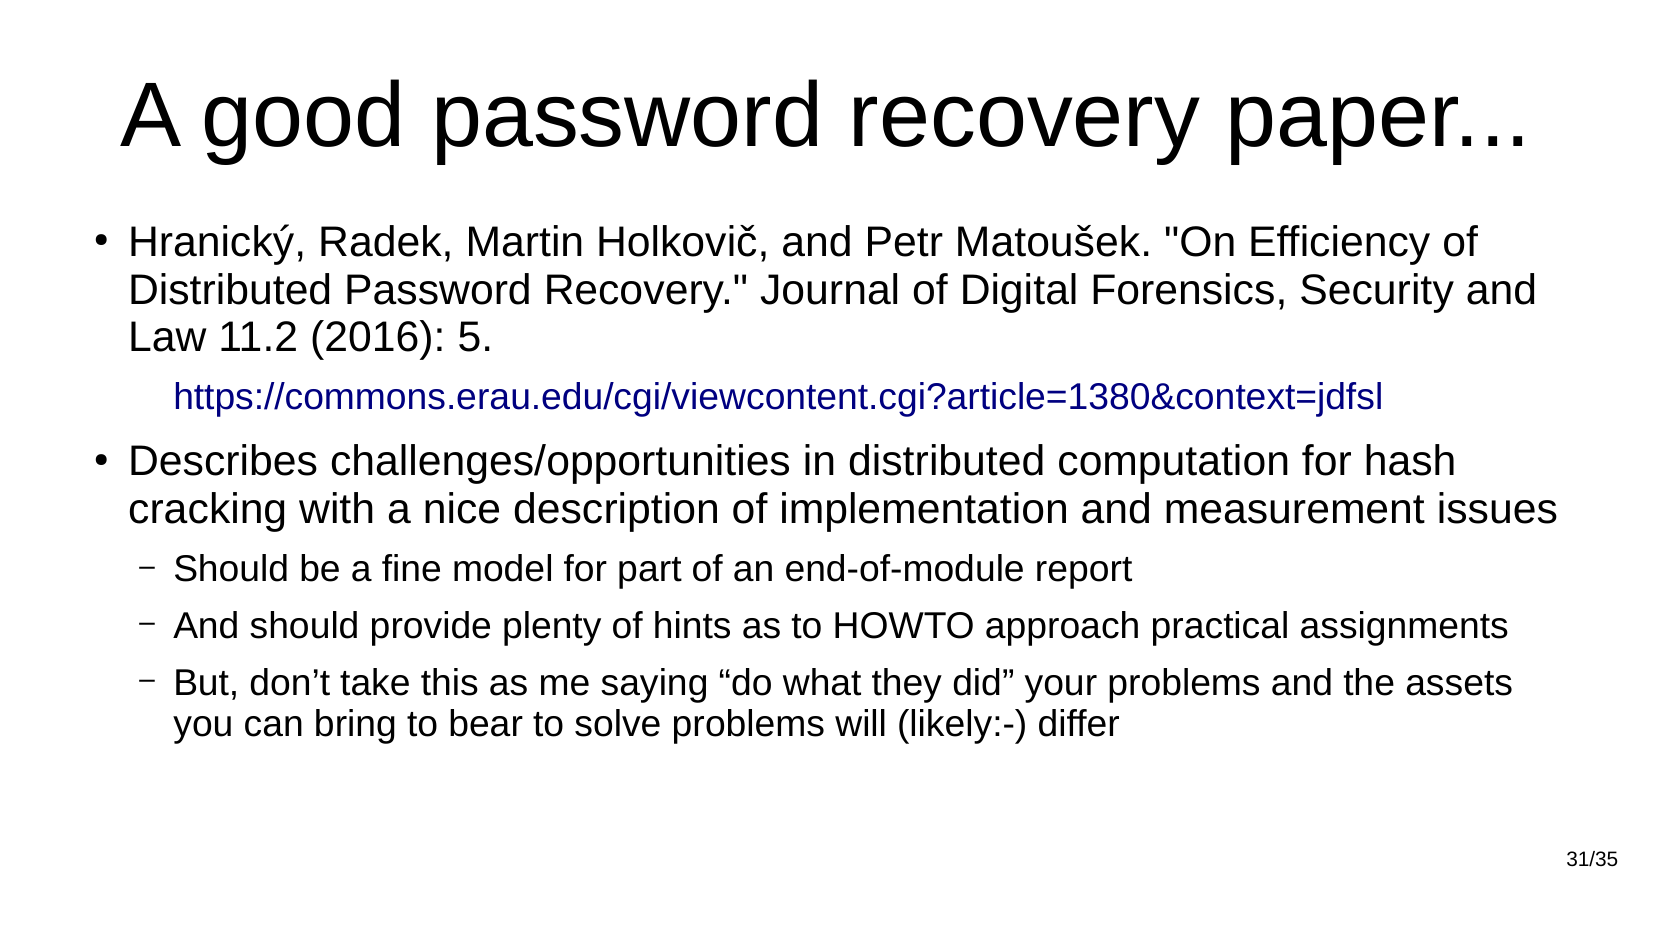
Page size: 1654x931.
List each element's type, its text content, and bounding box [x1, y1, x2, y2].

list Hranický, Radek, Martin Holkovič, and Petr Matoušek. "On Efficiency of Distributed Password Recovery." Journal of Digital Forensics, Security and Law 11.2 (2016): 5. https://commons.erau.edu/cgi/viewcontent.cgi?article=1380&context=jdfsl Describes challenges/opportunities in distributed computation for hash cracking with a nice description of implementation and measurement issues Should be a fine model for part of an end-of-module report And should provide plenty of hints as to HOWTO approach practical assignments But, don’t take this as me saying “do what they did” your problems and the assets you can bring to bear to solve problems will (likely:-) differ [82, 217, 1571, 758]
title A good password recovery paper... [82, 37, 1571, 193]
